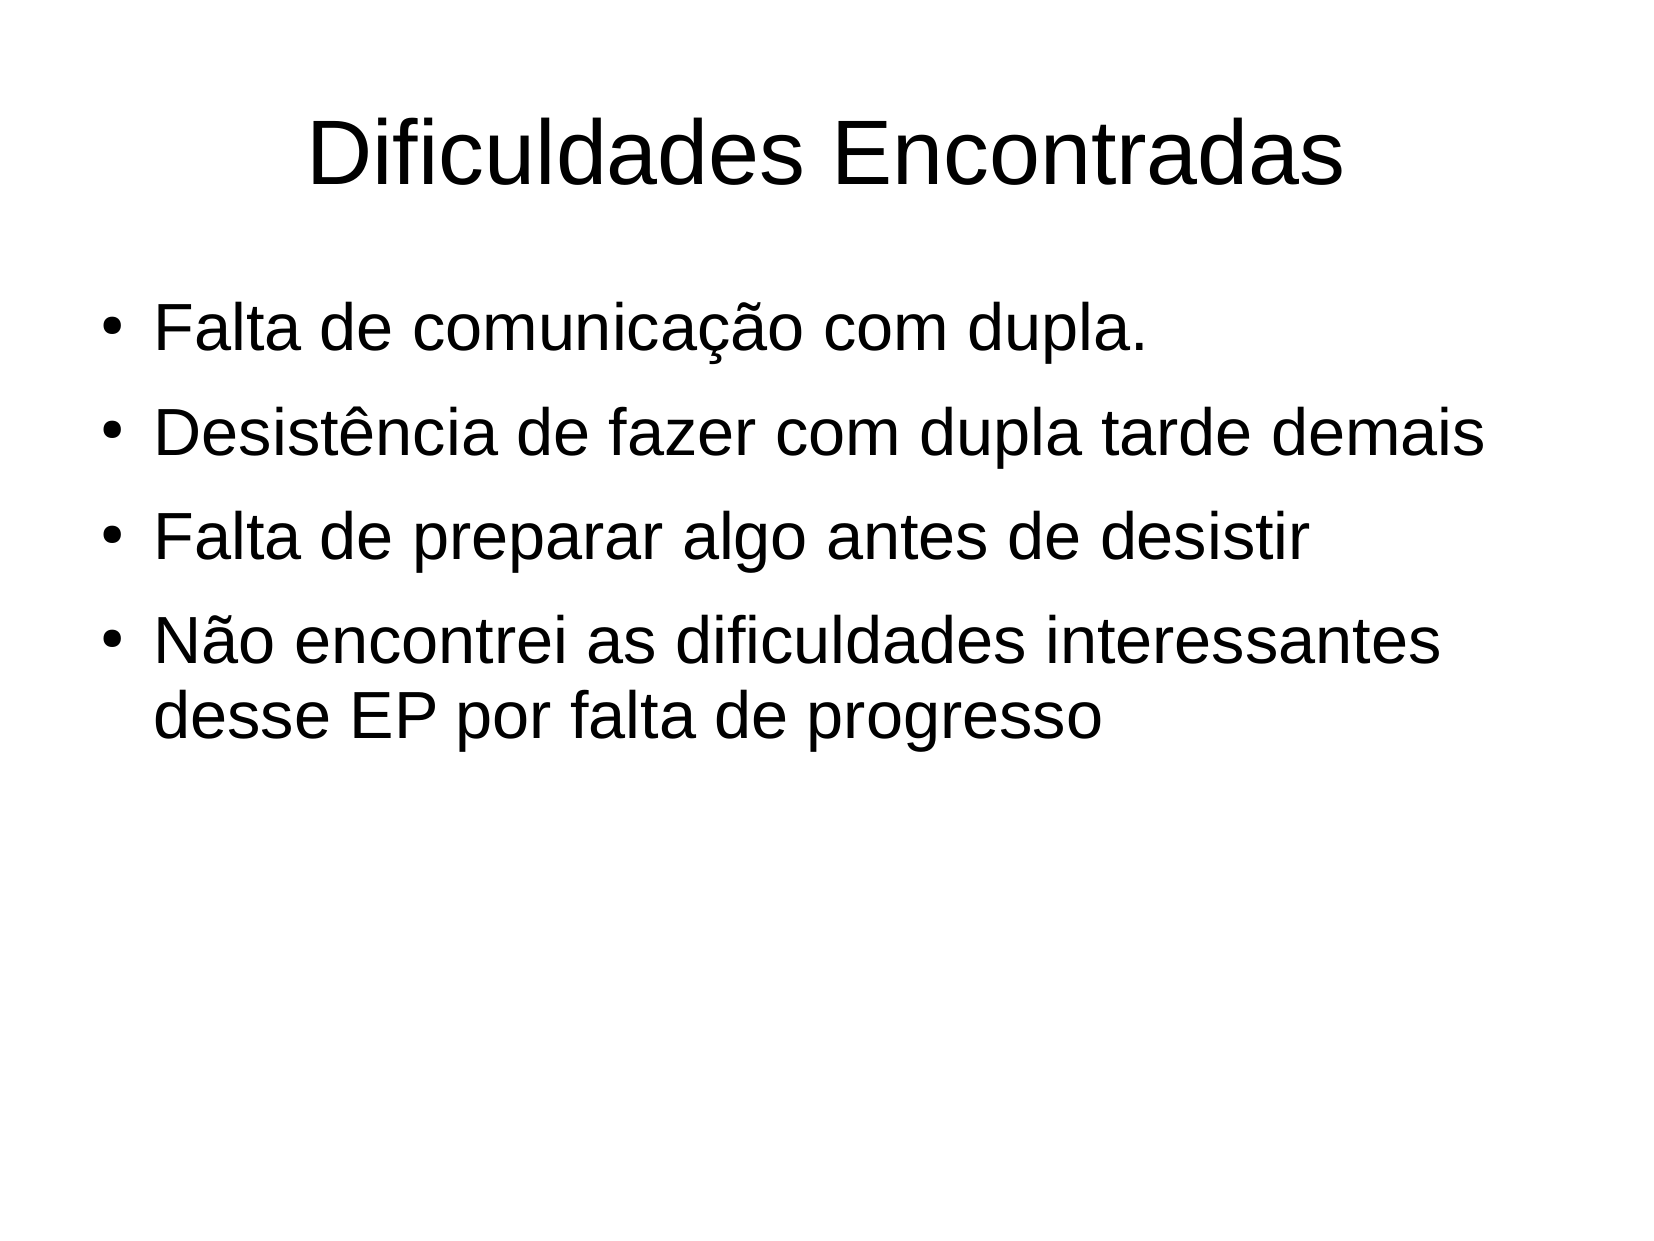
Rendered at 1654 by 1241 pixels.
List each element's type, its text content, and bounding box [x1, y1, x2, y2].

list Falta de comunicação com dupla. Desistência de fazer com dupla tarde demais Falta de preparar algo antes de desistir Não encontrei as dificuldades interessantes desse EP por falta de progresso [82, 290, 1571, 1010]
title Dificuldades Encontradas [82, 49, 1571, 257]
